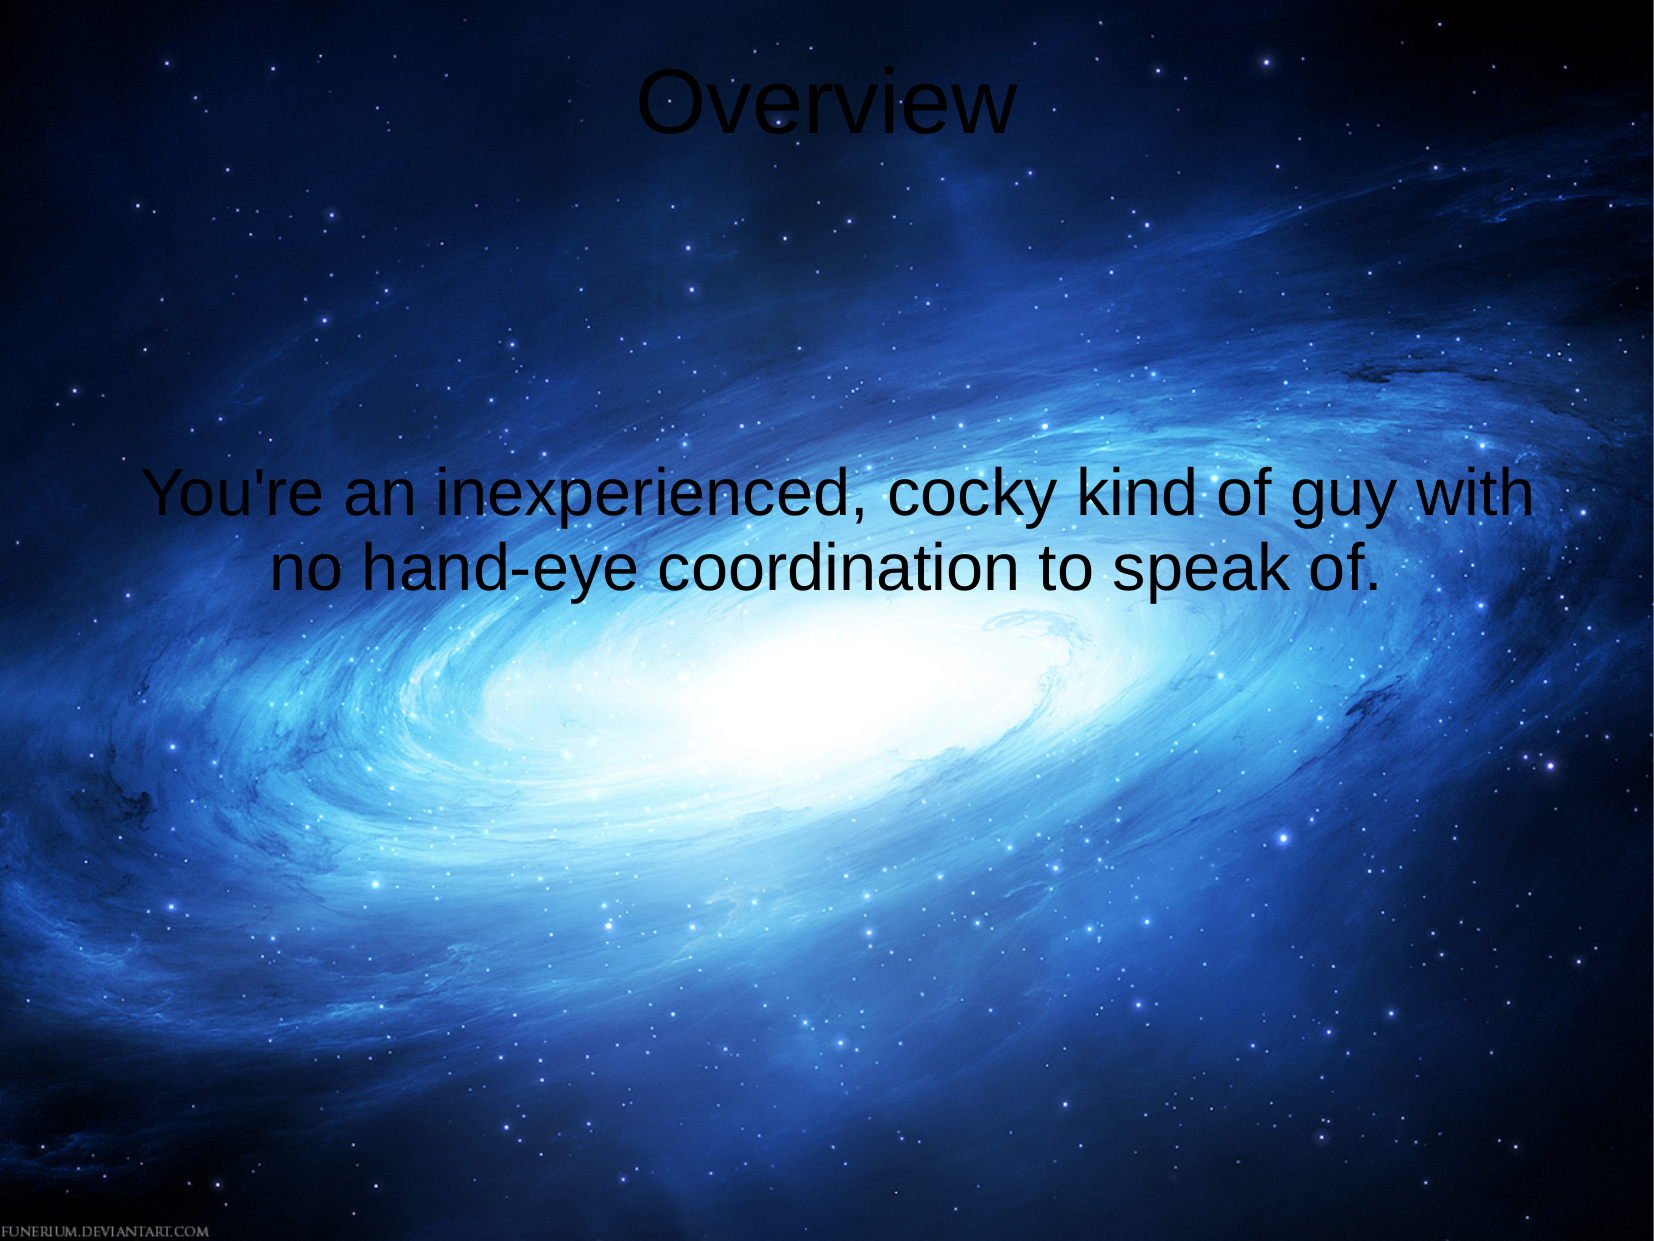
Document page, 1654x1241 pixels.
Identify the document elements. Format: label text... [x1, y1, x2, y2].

subtitle You're an inexperienced, cocky kind of guy with no hand-eye coordination to speak of. [82, 49, 1571, 1010]
picture [0, 0, 1654, 1241]
